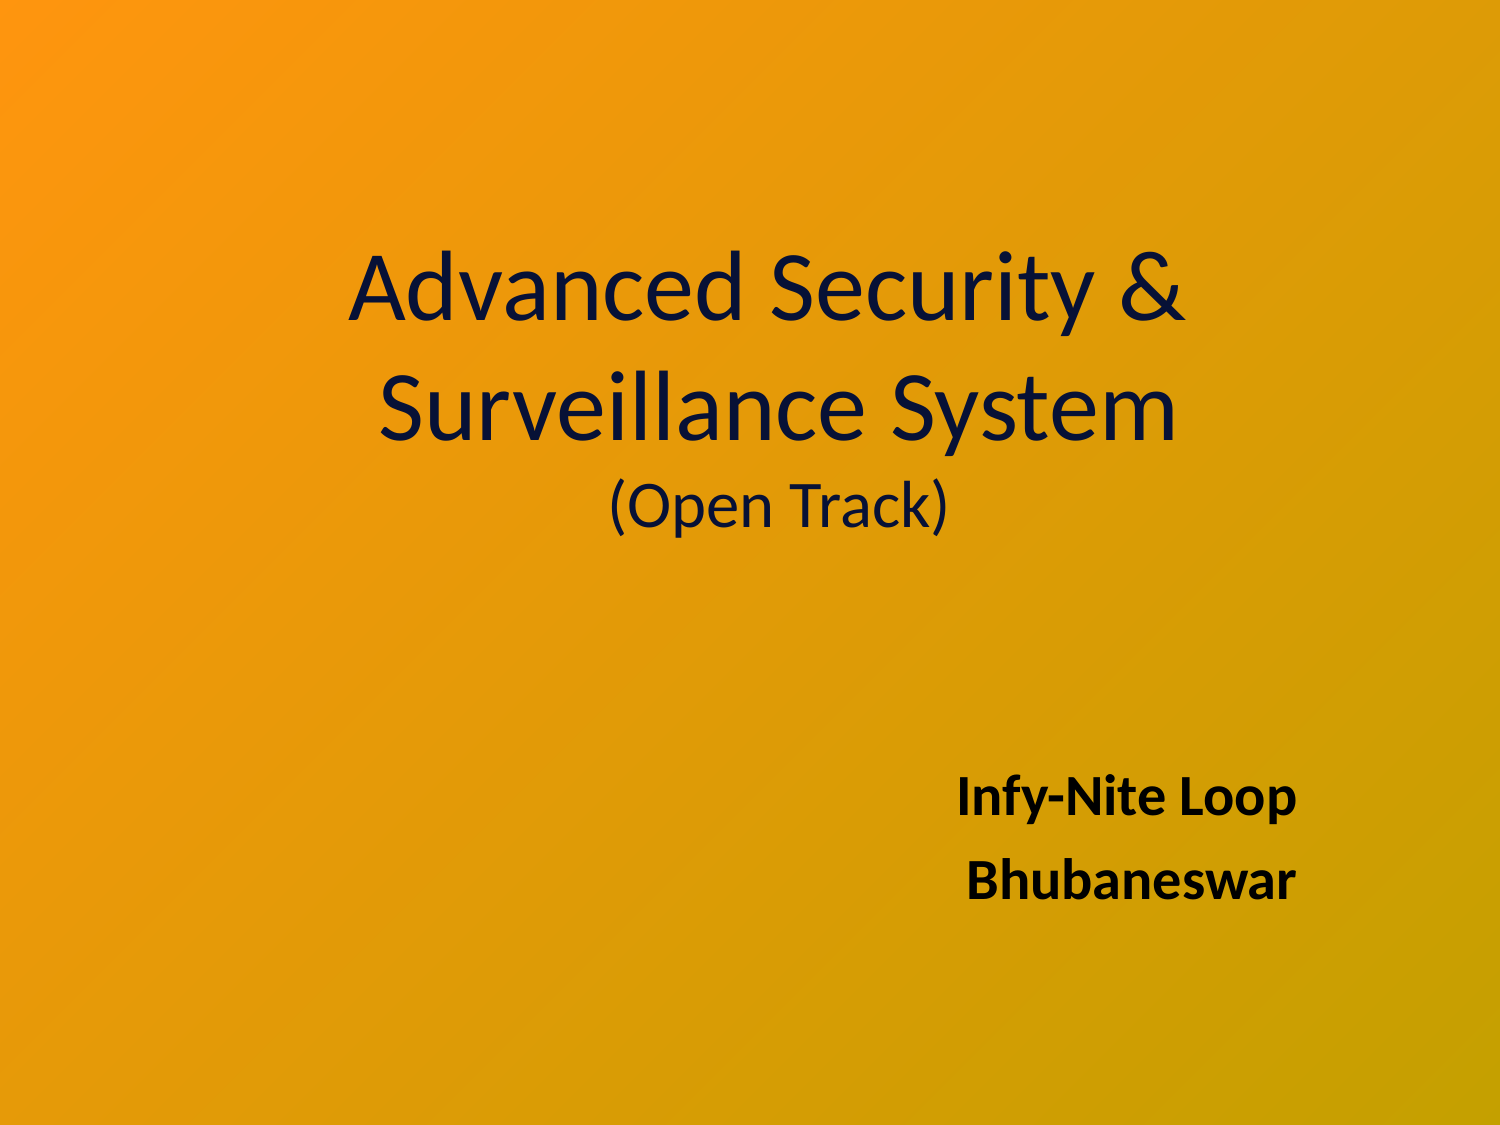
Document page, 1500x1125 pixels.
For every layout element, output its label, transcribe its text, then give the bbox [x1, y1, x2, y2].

subtitle Infy-Nite Loop Bhubaneswar [696, 750, 1313, 863]
title Advanced Security & Surveillance System (Open Track) [141, 259, 1417, 501]
